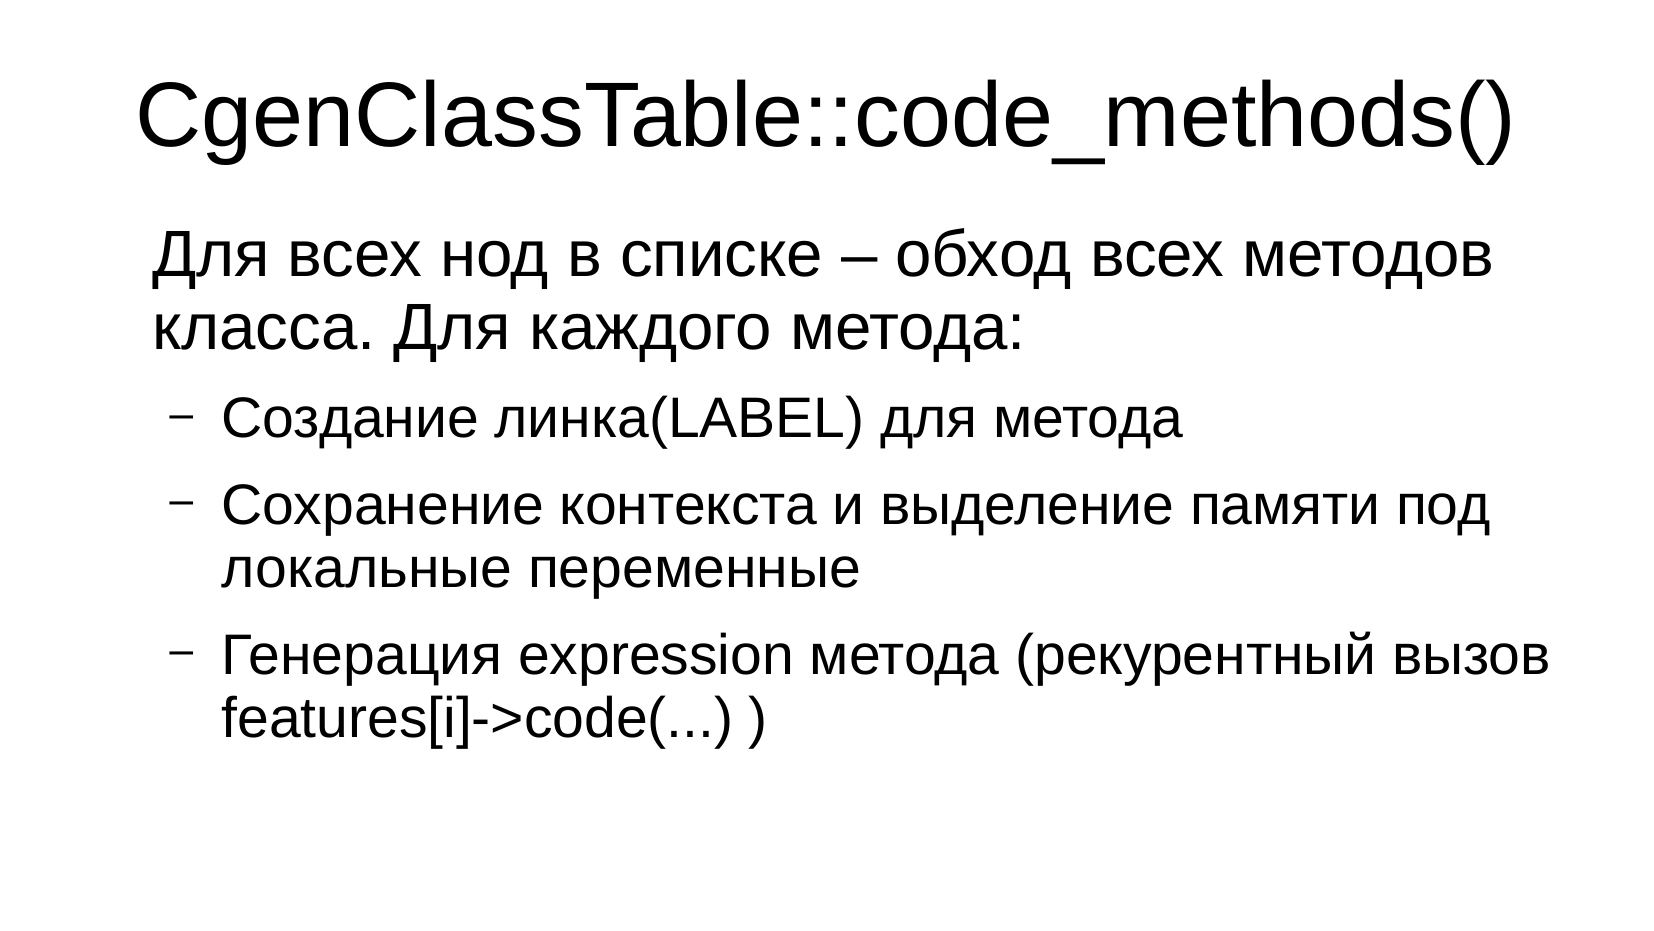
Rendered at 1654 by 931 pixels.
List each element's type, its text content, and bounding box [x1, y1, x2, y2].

list Для всех нод в списке – обход всех методов класса. Для каждого метода: Создание линка(LABEL) для метода Сохранение контекста и выделение памяти под локальные переменные Генерация expression метода (рекурентный вызов features[i]->code(...) ) [82, 217, 1571, 758]
title CgenClassTable::code_methods() [82, 37, 1571, 193]
